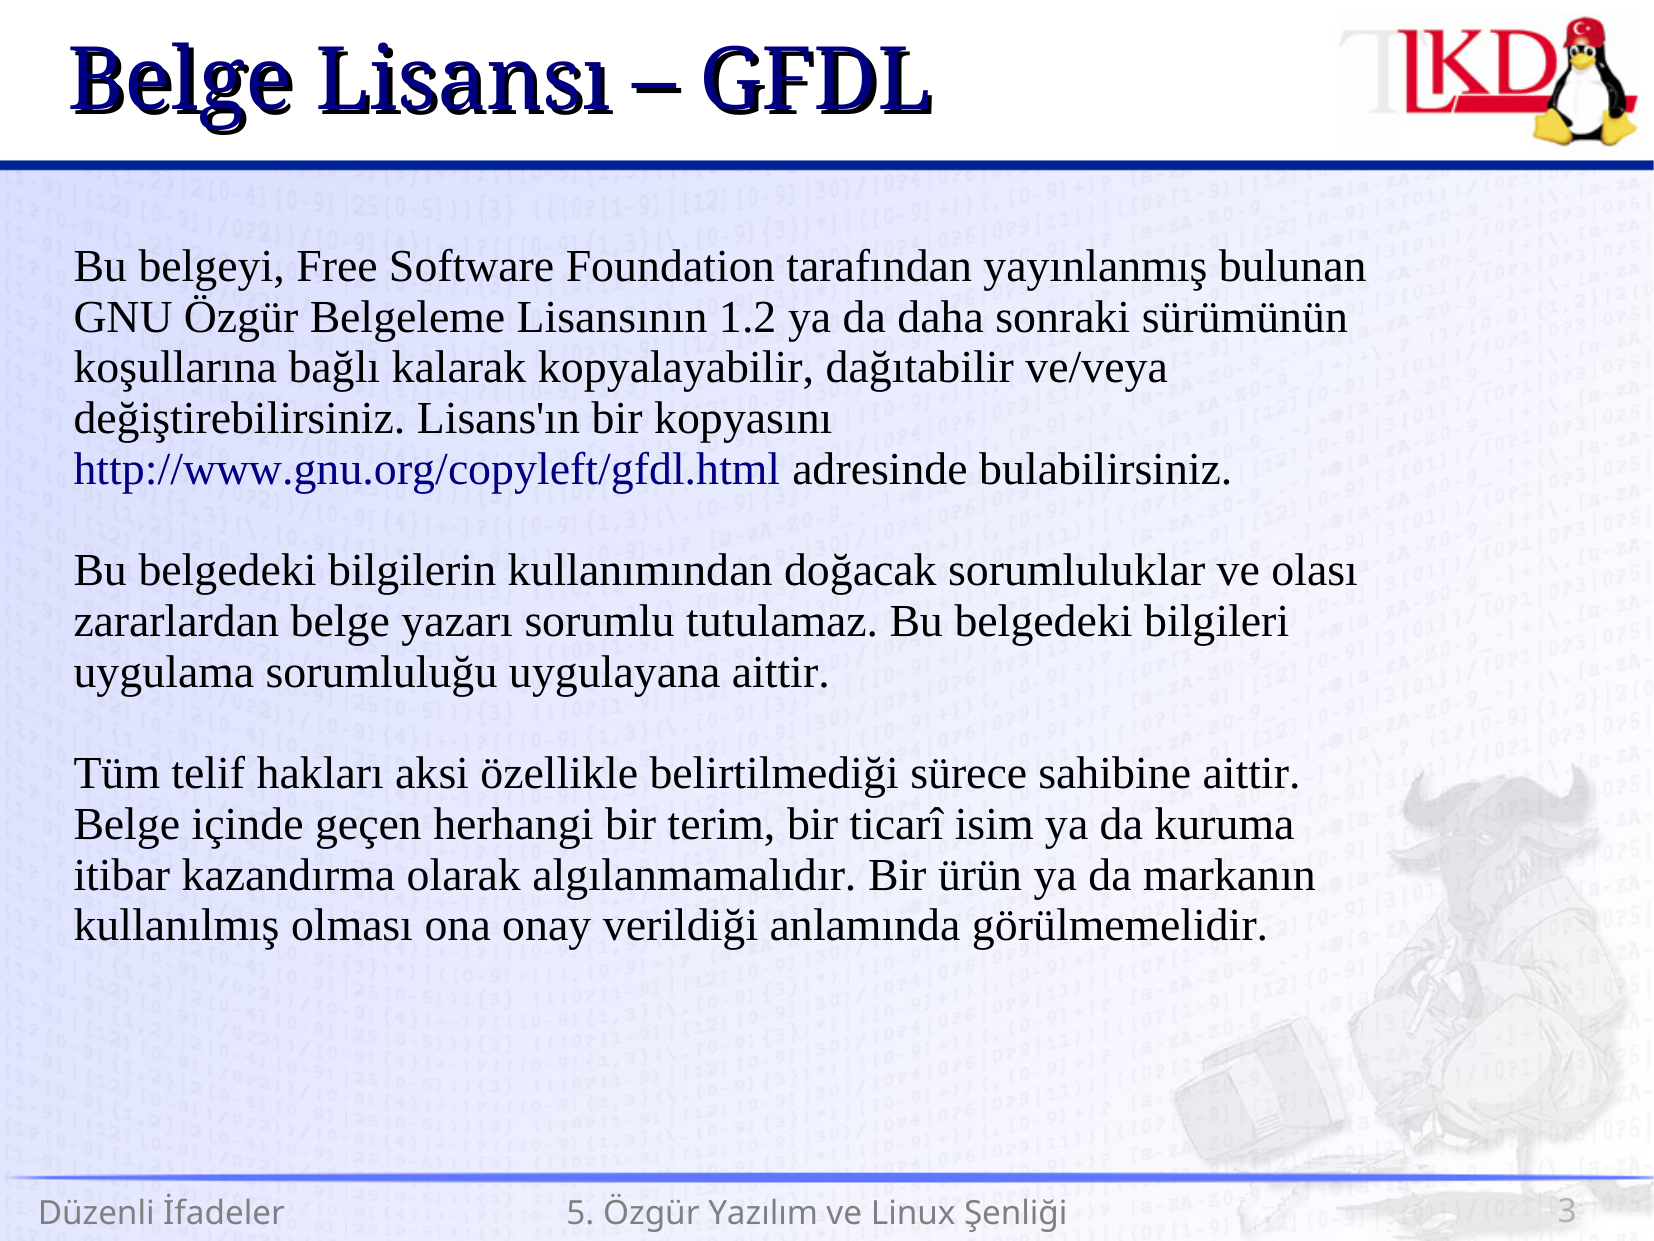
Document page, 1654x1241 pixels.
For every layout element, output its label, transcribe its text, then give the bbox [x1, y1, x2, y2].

picture [0, 0, 1654, 1241]
text_box Bu belgeyi, Free Software Foundation tarafından yayınlanmış bulunan GNU Özgür Belgeleme Lisansının 1.2 ya da daha sonraki sürümünün koşullarına bağlı kalarak kopyalayabilir, dağıtabilir ve/veya değiştirebilirsiniz. Lisans'ın bir kopyasını http://www.gnu.org/copyleft/gfdl.html adresinde bulabilirsiniz. Bu belgedeki bilgilerin kullanımından doğacak sorumluluklar ve olası zararlardan belge yazarı sorumlu tutulamaz. Bu belgedeki bilgileri uygulama sorumluluğu uygulayana aittir. Tüm telif hakları aksi özellikle belirtilmediği sürece sahibine aittir. Belge içinde geçen herhangi bir terim, bir ticarî isim ya da kuruma itibar kazandırma olarak algılanmamalıdır. Bir ürün ya da markanın kullanılmış olması ona onay verildiği anlamında görülmemelidir. [73, 240, 1399, 1029]
title Belge Lisansı – GFDL [67, 13, 1399, 138]
